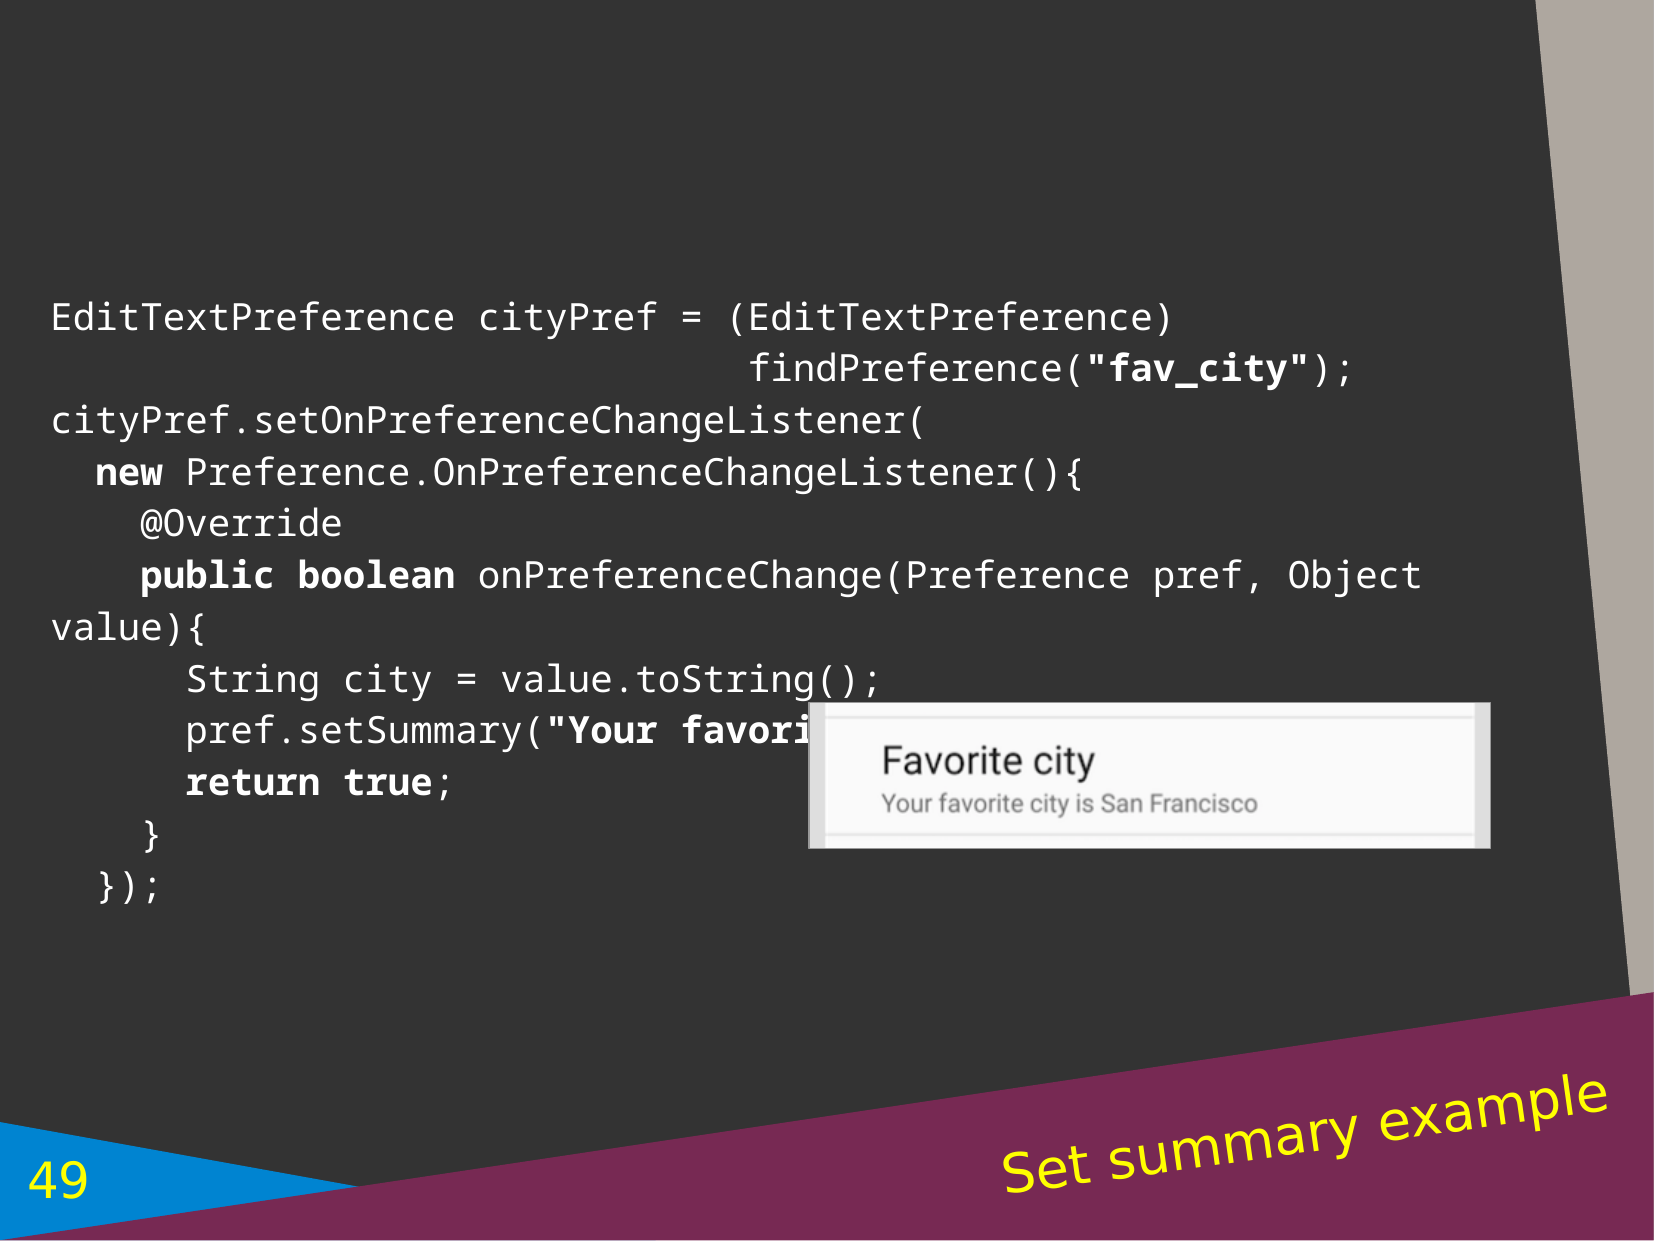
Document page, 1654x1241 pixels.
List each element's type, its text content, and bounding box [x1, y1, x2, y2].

picture [809, 703, 1490, 848]
title Set summary example [956, 995, 1654, 1241]
list EditTextPreference cityPref = (EditTextPreference) findPreference("fav_city"); cityPref.setOnPreferenceChangeListener( new Preference.OnPreferenceChangeListener(){ @Override public boolean onPreferenceChange(Preference pref, Object value){ String city = value.toString(); pref.setSummary("Your favorite city is " + city); return true; } }); [35, 270, 1515, 832]
